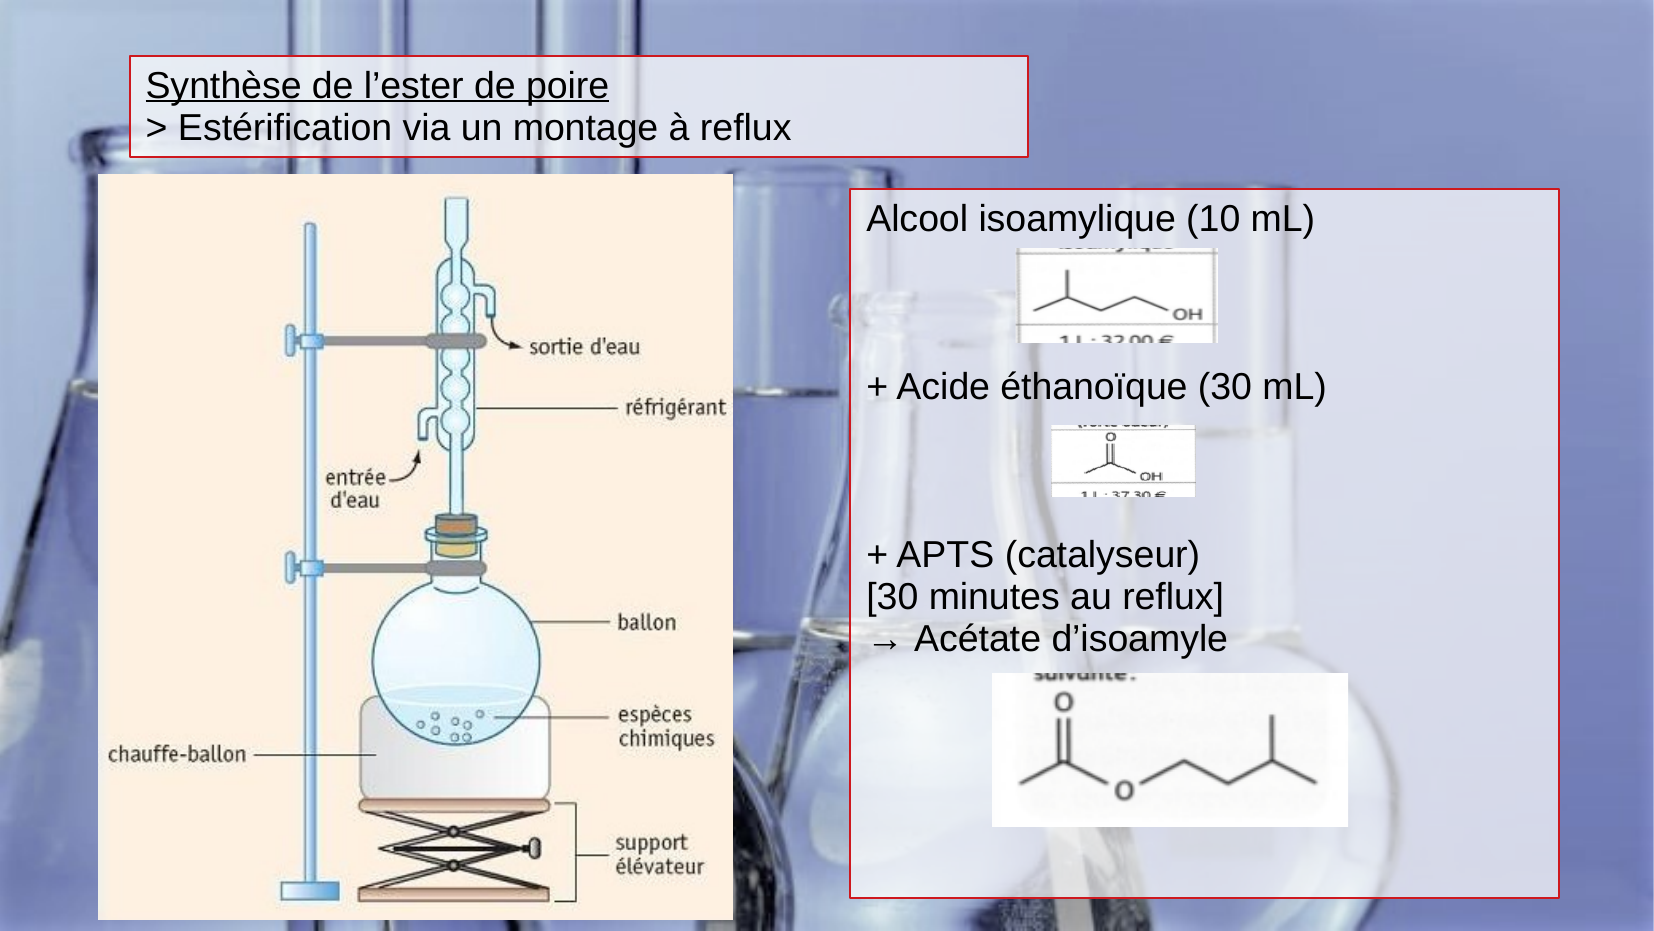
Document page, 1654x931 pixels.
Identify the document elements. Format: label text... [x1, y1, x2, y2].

text_box Alcool isoamylique (10 mL) + Acide éthanoïque (30 mL) + APTS (catalyseur) [30 minutes au reflux] → Acétate d’isoamyle [850, 188, 1560, 898]
picture [0, 0, 1654, 931]
text_box Synthèse de l’ester de poire > Estérification via un montage à reflux [129, 55, 1028, 157]
